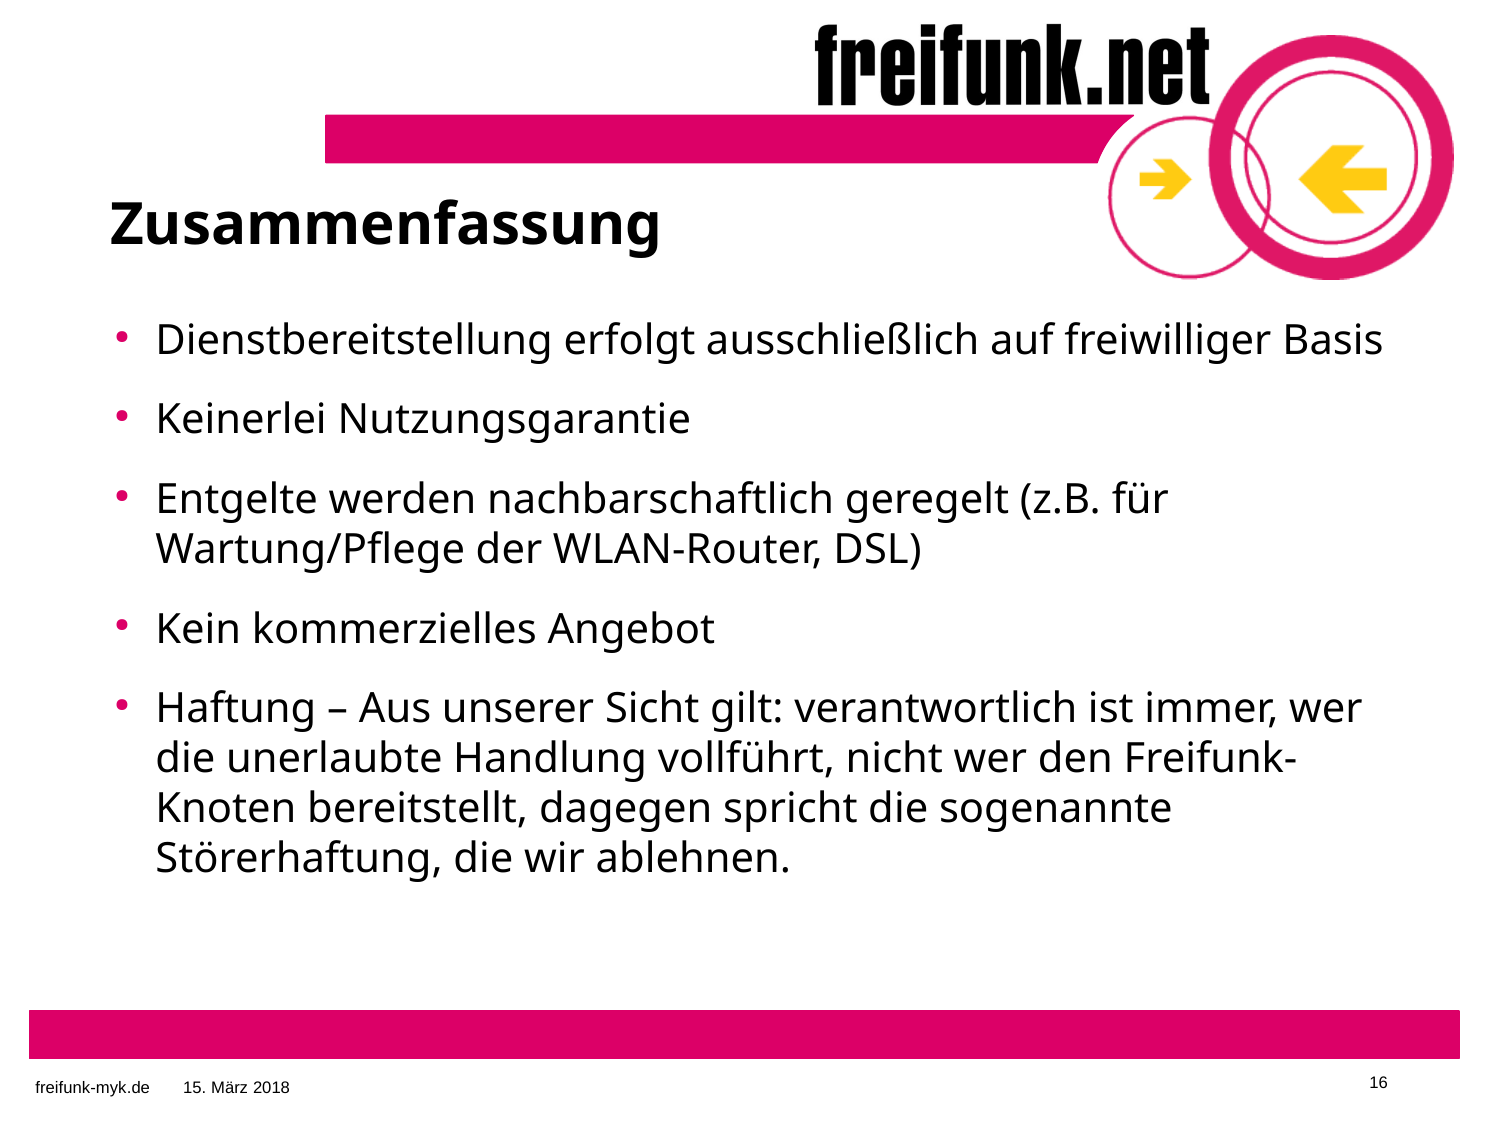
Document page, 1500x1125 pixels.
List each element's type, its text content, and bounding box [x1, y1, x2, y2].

title Zusammenfassung [110, 160, 1093, 282]
list Dienstbereitstellung erfolgt ausschließlich auf freiwilliger Basis Keinerlei Nutzungsgarantie Entgelte werden nachbarschaftlich geregelt (z.B. für Wartung/Pflege der WLAN-Router, DSL) Kein kommerzielles Angebot Haftung – Aus unserer Sicht gilt: verantwortlich ist immer, wer die unerlaubte Handlung vollführt, nicht wer den Freifunk-Knoten bereitstellt, dagegen spricht die sogenannte Störerhaftung, die wir ablehnen. [110, 312, 1392, 1000]
picture [816, 24, 1454, 280]
